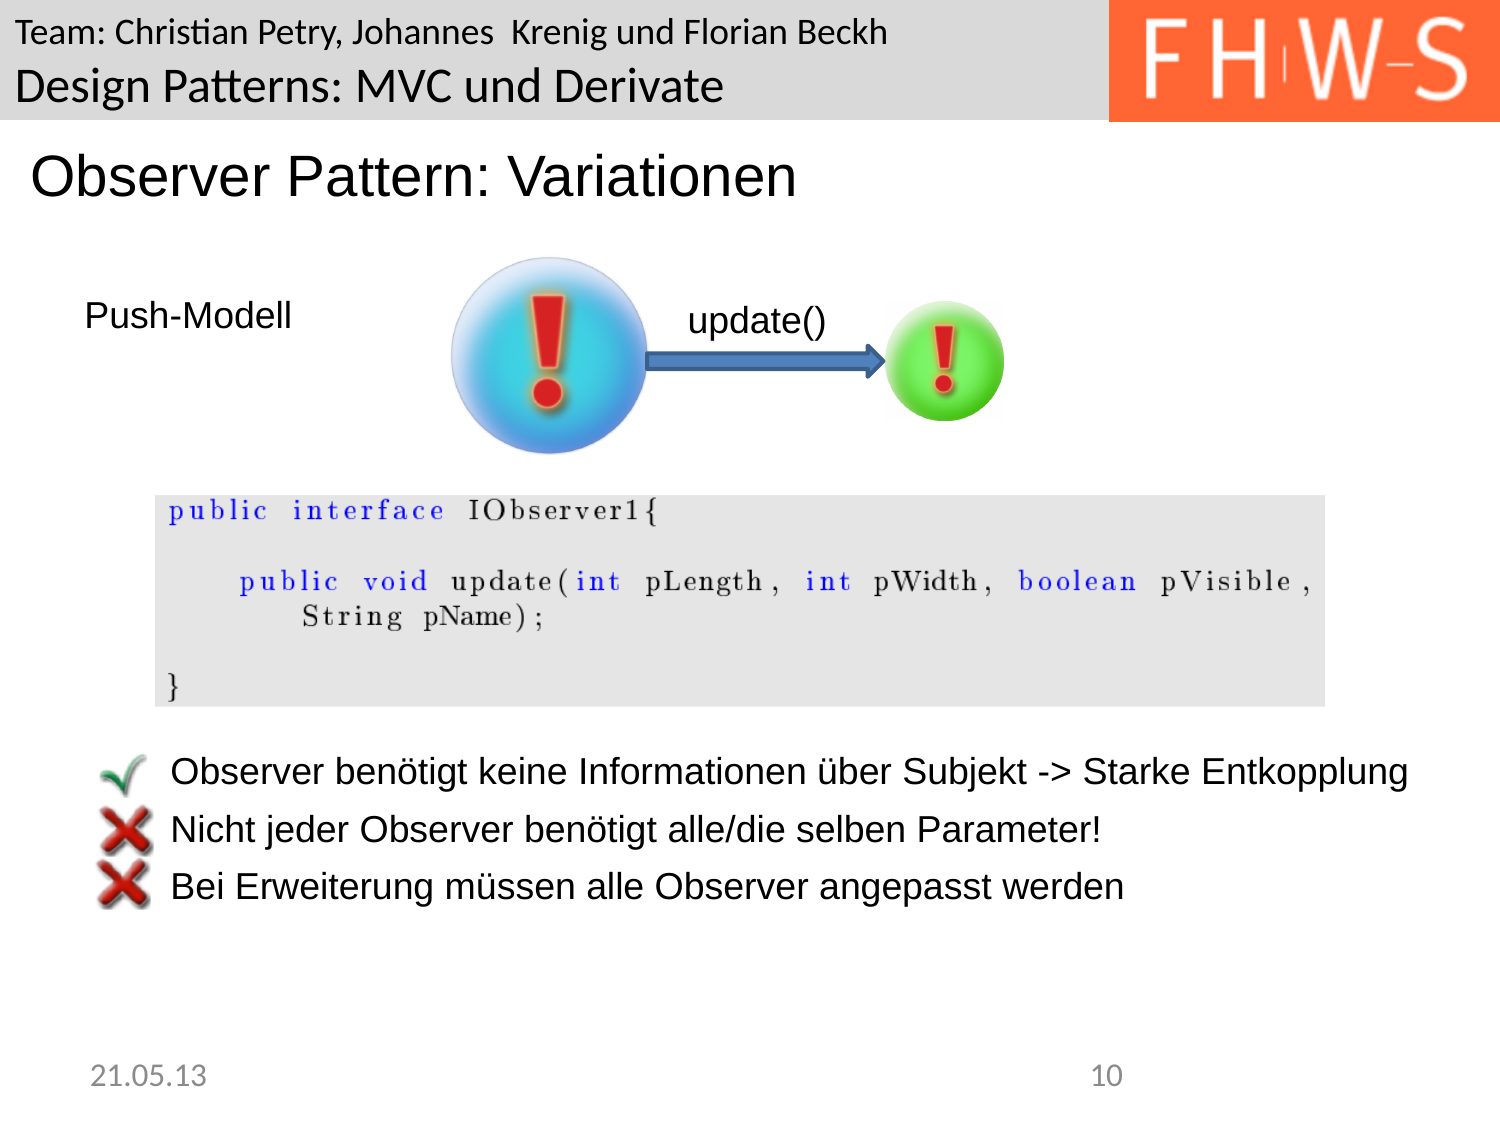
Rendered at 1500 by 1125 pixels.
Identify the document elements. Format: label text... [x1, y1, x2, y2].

text_box Observer Pattern: Variationen [15, 141, 928, 206]
picture [93, 799, 154, 910]
picture [1109, 0, 1500, 122]
text_box 21.05.13 [74, 1042, 425, 1103]
text_box <Nummer> [1074, 1042, 1425, 1103]
picture [155, 494, 1325, 708]
picture [96, 747, 147, 798]
text_box Push-Modell [69, 283, 307, 341]
text_box update() [672, 288, 842, 346]
text_box Observer benötigt keine Informationen über Subjekt -> Starke Entkopplung Nicht jeder Observer benötigt alle/die selben Parameter! Bei Erweiterung müssen alle Observer angepasst werden [155, 739, 1451, 915]
text_box [647, 345, 884, 377]
picture [448, 254, 650, 456]
picture [885, 301, 1004, 421]
